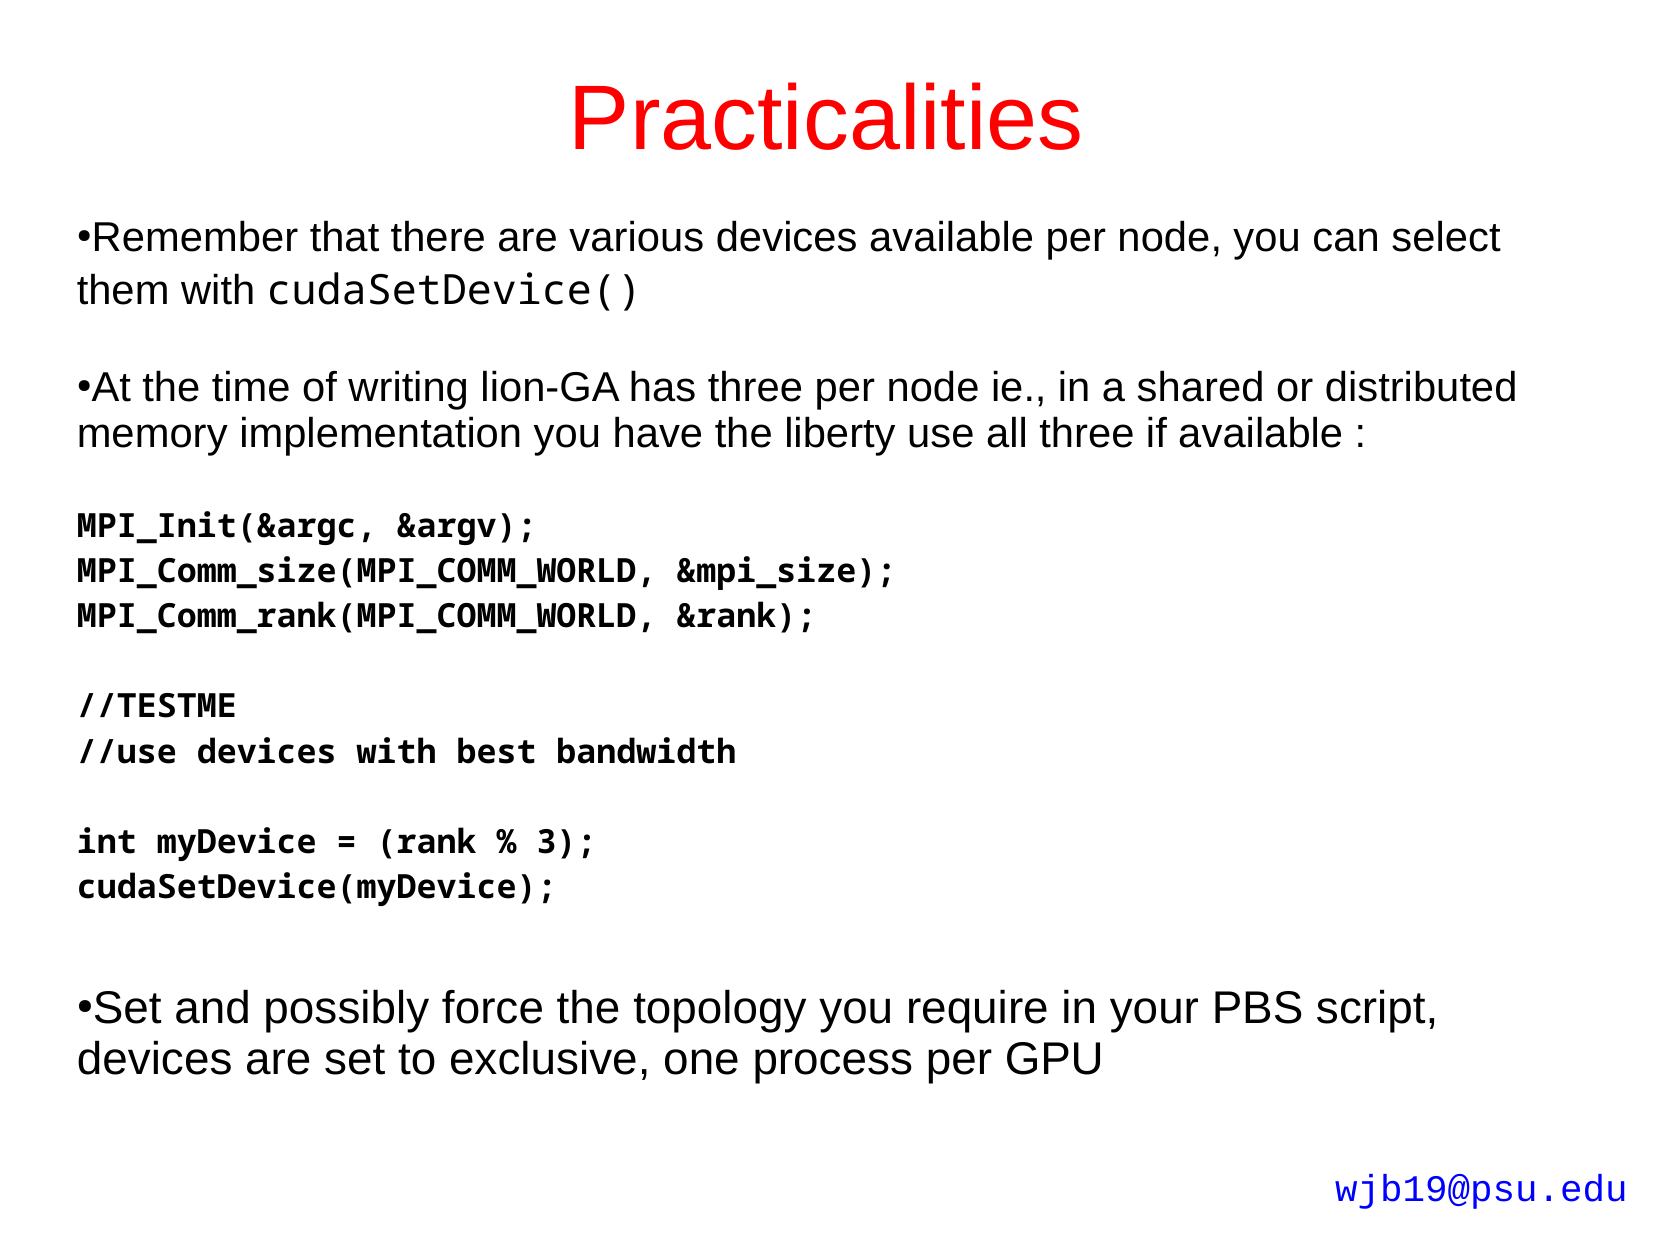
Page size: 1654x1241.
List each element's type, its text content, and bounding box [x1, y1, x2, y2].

title Practicalities [82, 13, 1571, 222]
subtitle Remember that there are various devices available per node, you can select them with cudaSetDevice() At the time of writing lion-GA has three per node ie., in a shared or distributed memory implementation you have the liberty use all three if available : MPI_Init(&argc, &argv); MPI_Comm_size(MPI_COMM_WORLD, &mpi_size); MPI_Comm_rank(MPI_COMM_WORLD, &rank); //TESTME //use devices with best bandwidth int myDevice = (rank % 3); cudaSetDevice(myDevice); Set and possibly force the topology you require in your PBS script, devices are set to exclusive, one process per GPU [76, 213, 1565, 1032]
text_box wjb19@psu.edu [1320, 1162, 1643, 1220]
